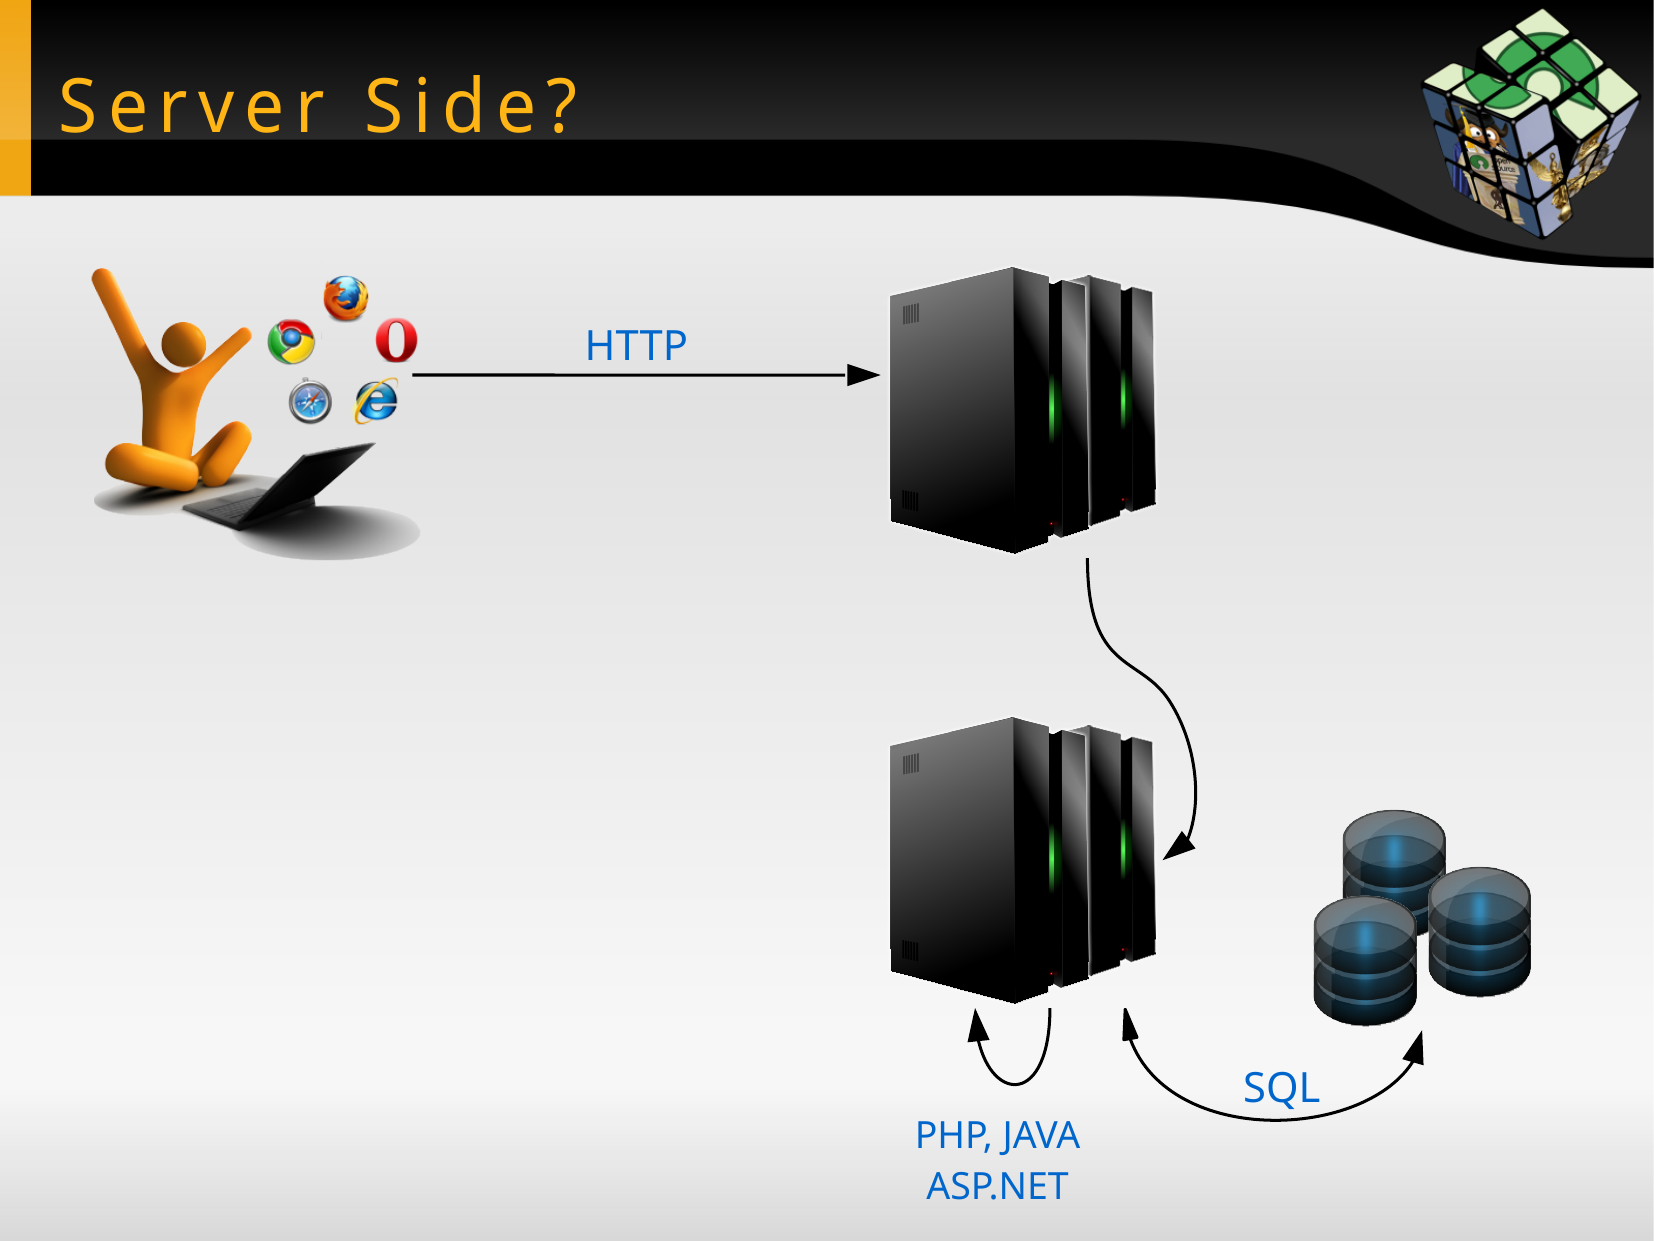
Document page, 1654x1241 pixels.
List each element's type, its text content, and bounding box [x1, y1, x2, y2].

text_box HTTP [569, 307, 703, 370]
title Server Side? [59, 29, 1270, 178]
picture [0, 0, 1654, 1241]
text_box SQL [1228, 1050, 1335, 1112]
text_box PHP, JAVA ASP.NET [900, 1101, 1108, 1201]
